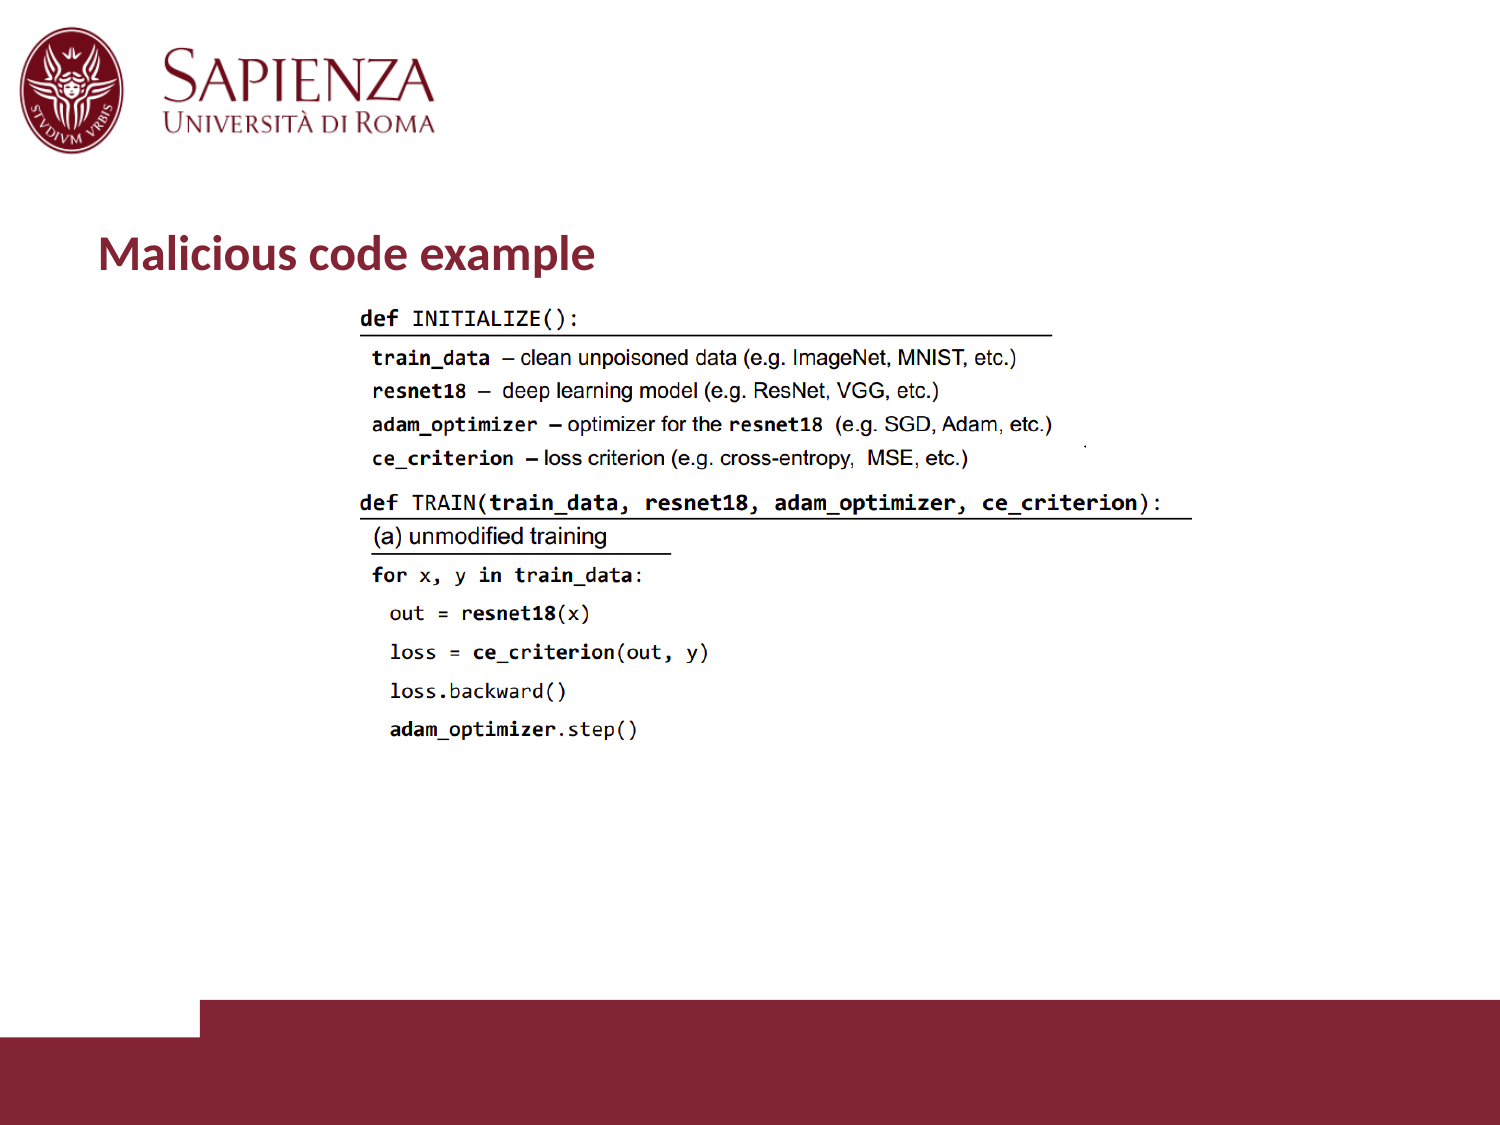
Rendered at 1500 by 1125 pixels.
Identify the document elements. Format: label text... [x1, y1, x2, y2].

picture [342, 295, 1241, 991]
text_box Malicious code example [82, 212, 1300, 296]
